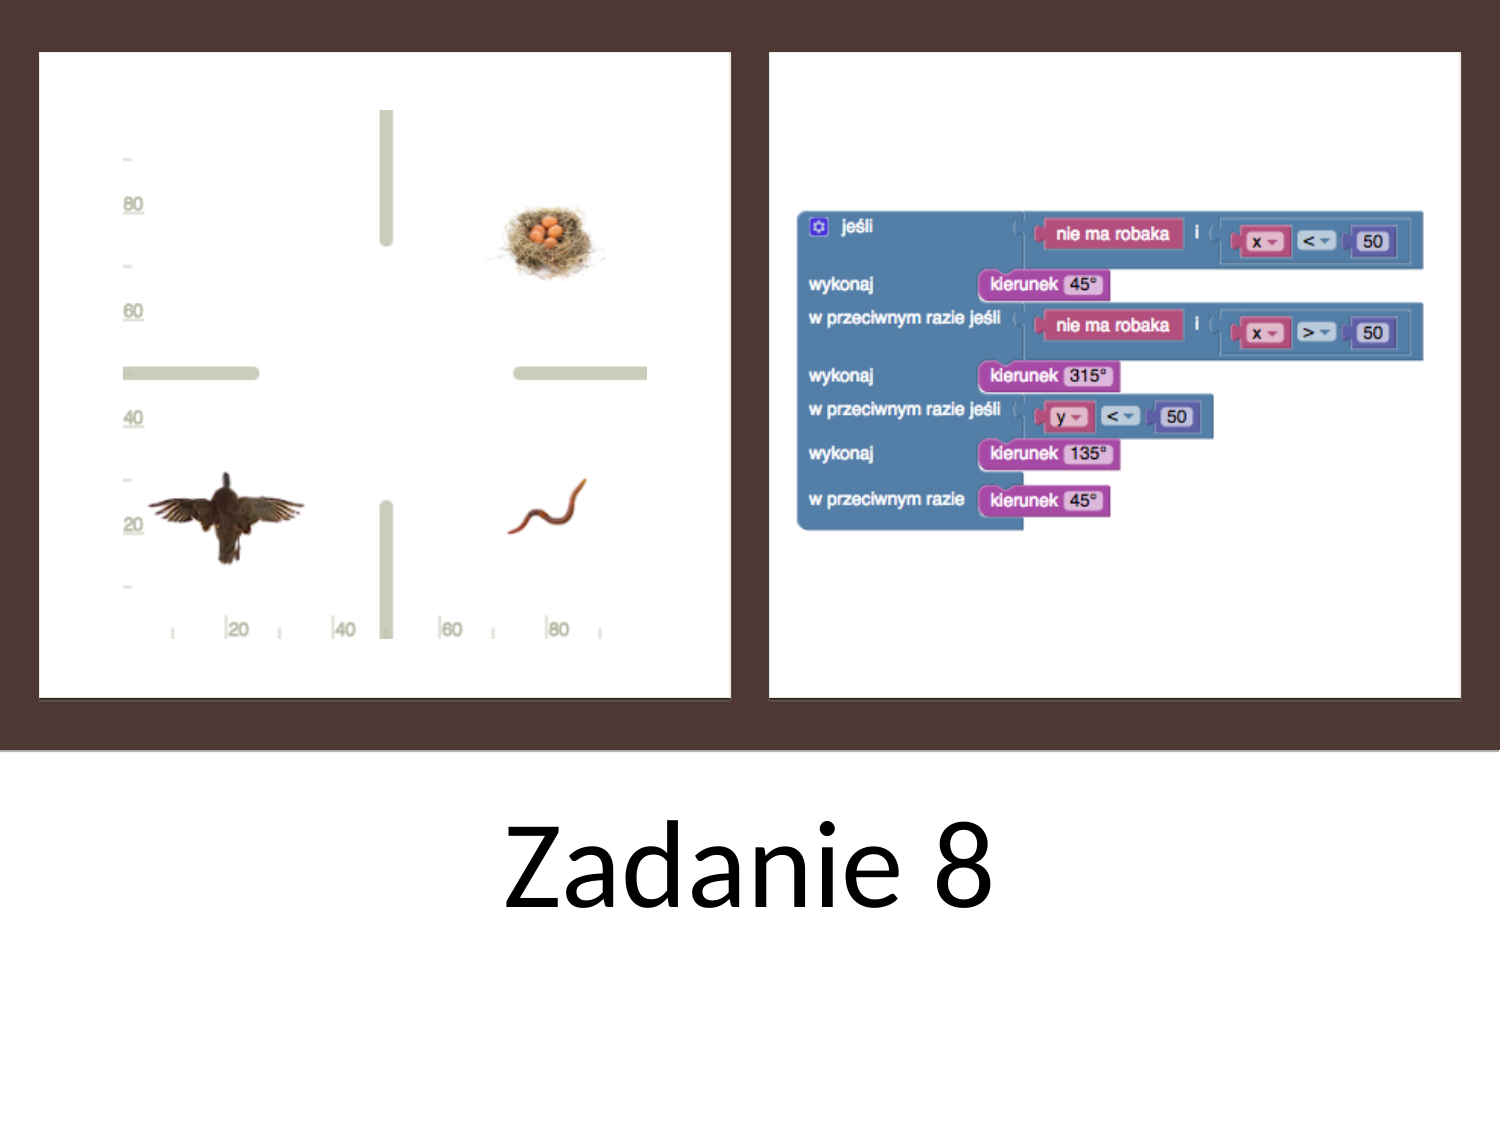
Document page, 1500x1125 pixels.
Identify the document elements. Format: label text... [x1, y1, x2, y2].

picture [123, 111, 647, 639]
text_box [0, 0, 1500, 750]
title Zadanie 8 [187, 761, 1313, 942]
picture [788, 196, 1436, 551]
